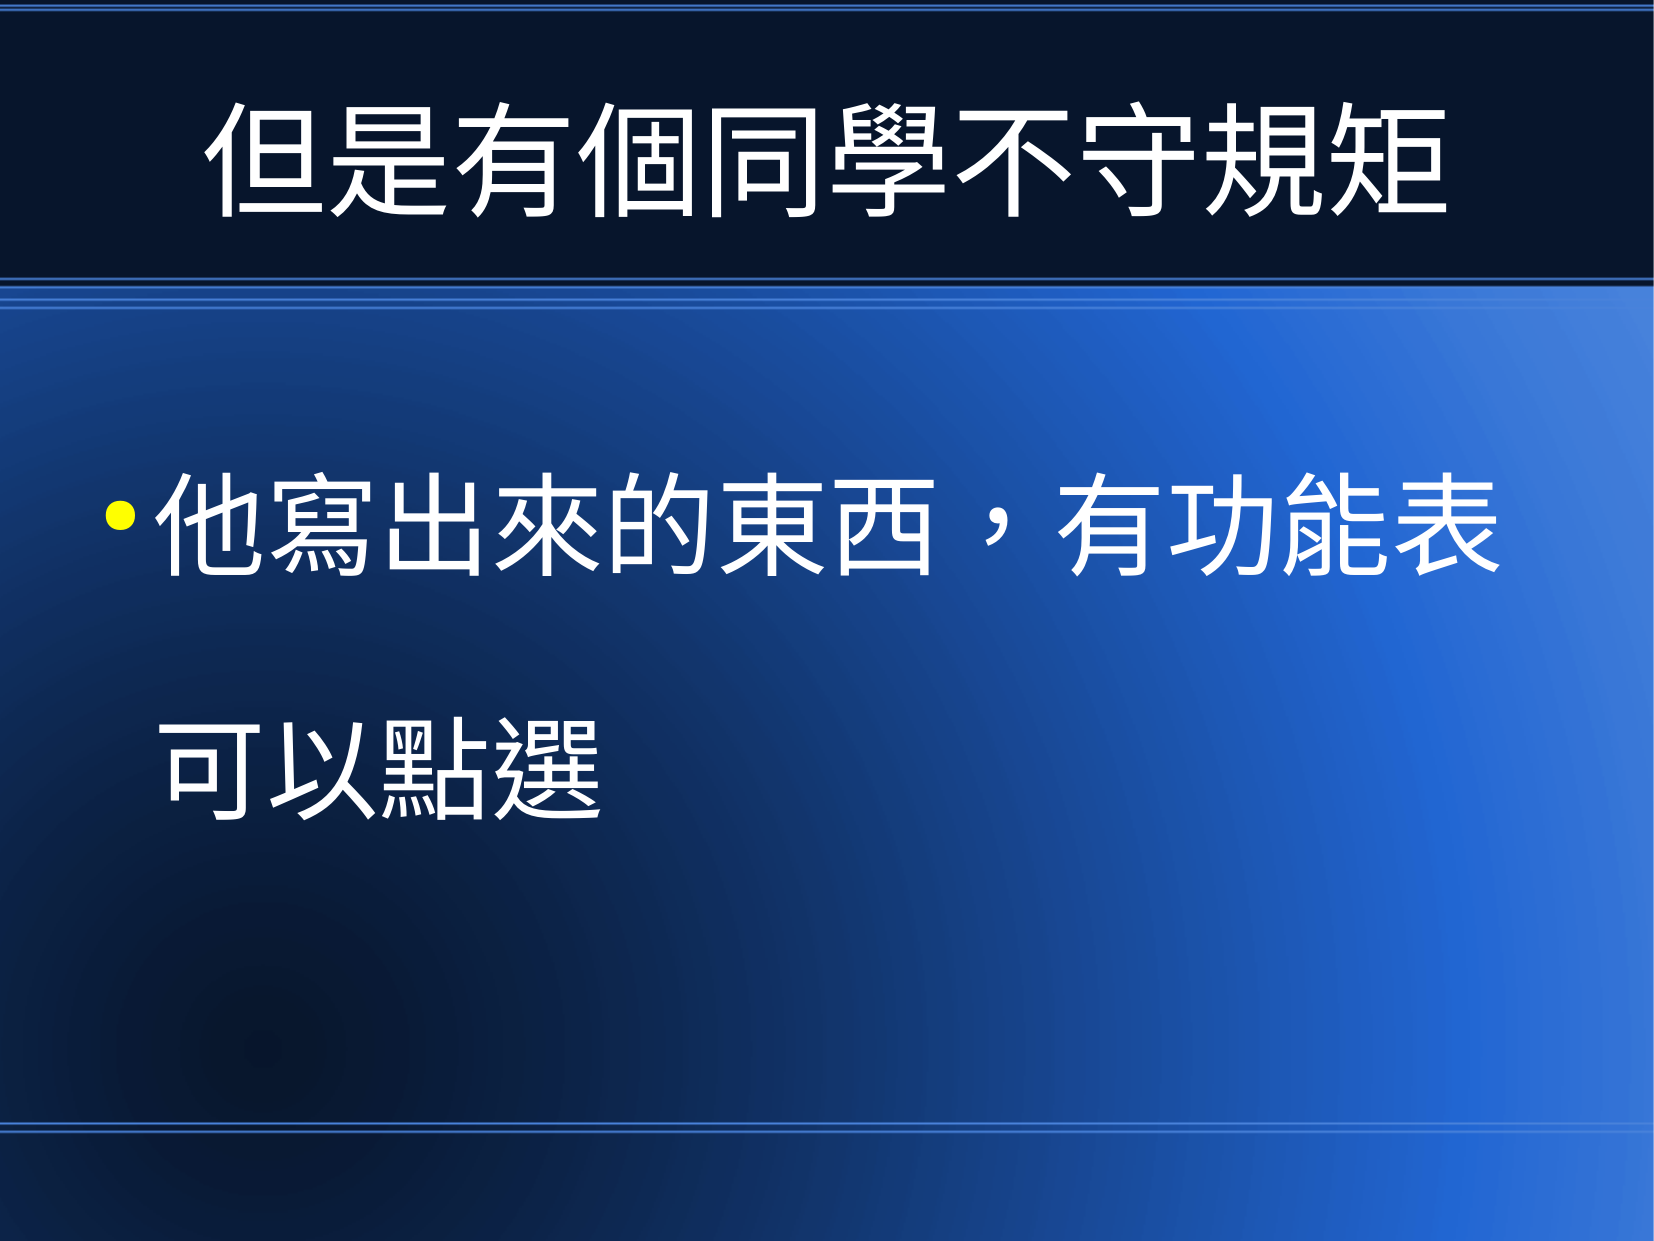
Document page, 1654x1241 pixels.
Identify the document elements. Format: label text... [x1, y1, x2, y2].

picture [0, 0, 1654, 1241]
list 他寫出來的東西，有功能表可以點選 [82, 355, 1571, 1241]
title 但是有個同學不守規矩 [82, 49, 1571, 257]
